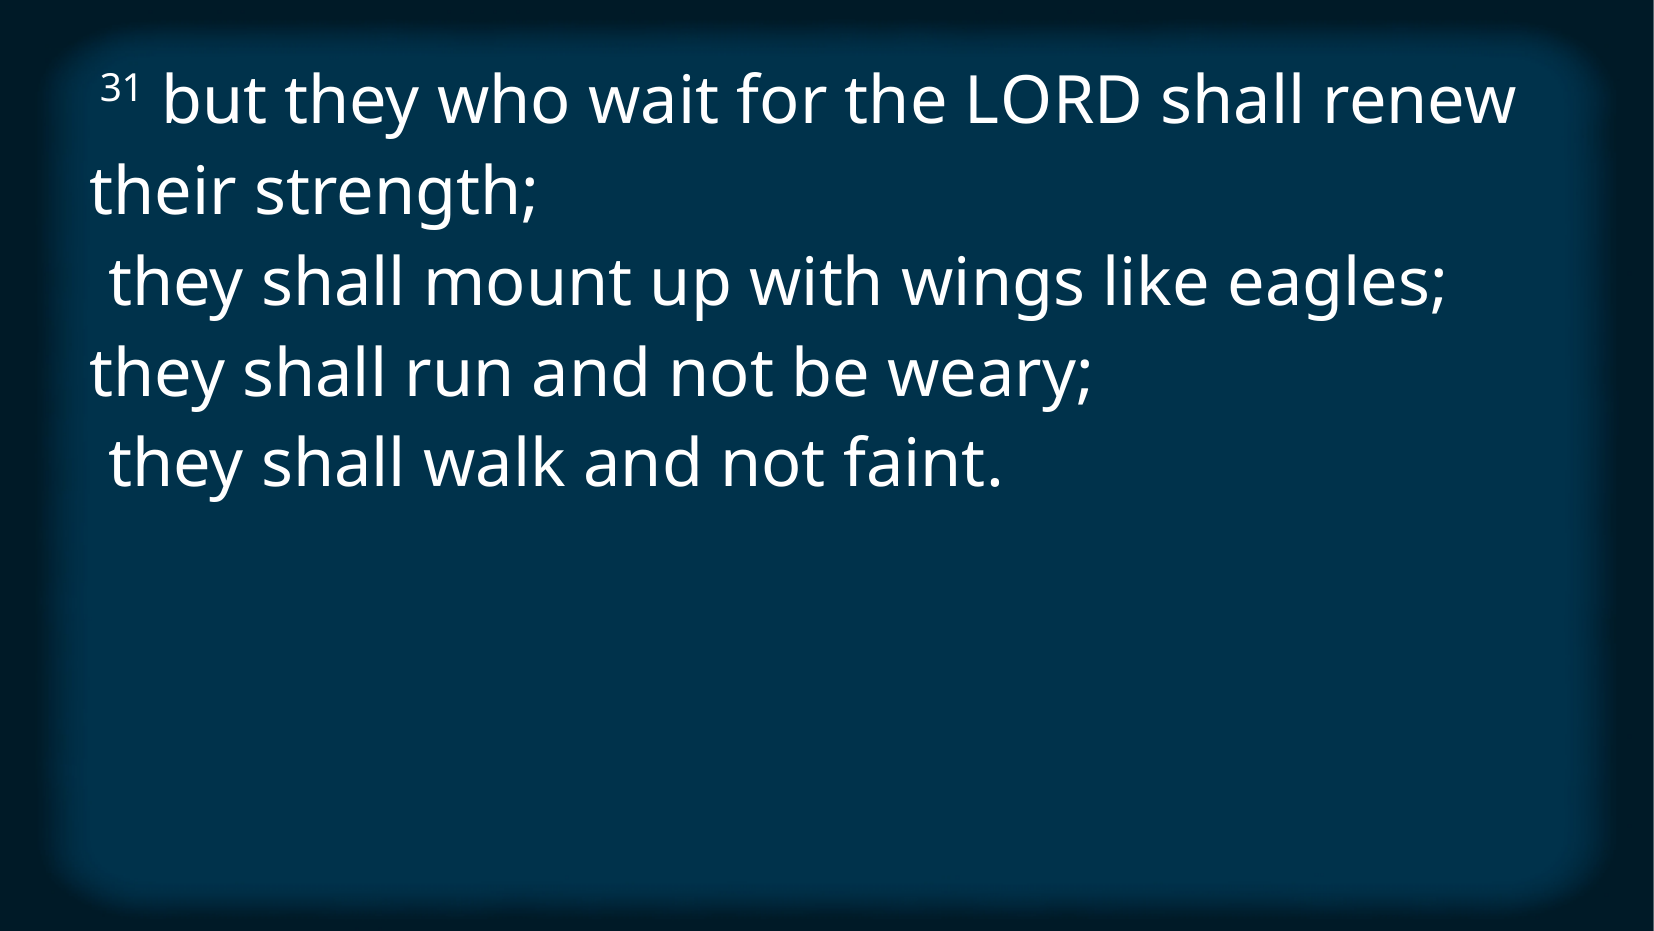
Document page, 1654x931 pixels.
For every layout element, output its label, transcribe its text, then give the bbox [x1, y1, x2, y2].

text_box 31 but they who wait for the LORD shall renew their strength; they shall mount up with wings like eagles; they shall run and not be weary; they shall walk and not faint. [75, 45, 1576, 504]
picture [0, 0, 1654, 931]
